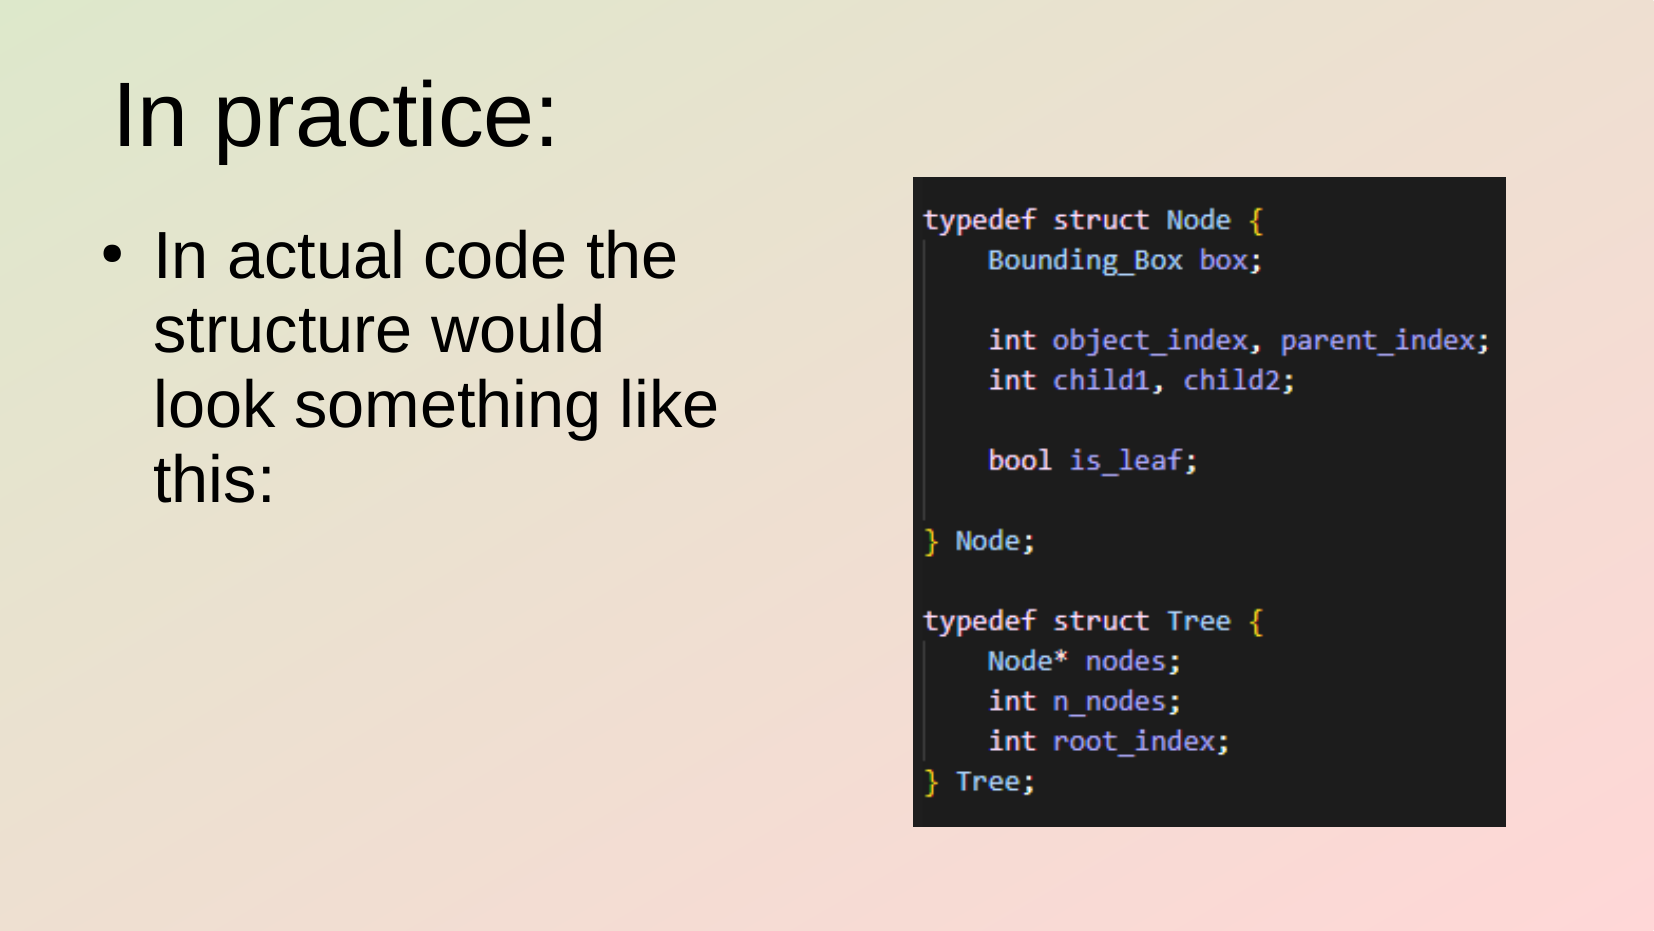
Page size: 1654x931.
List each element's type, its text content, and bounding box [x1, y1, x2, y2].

title In practice: [82, 37, 591, 193]
list In actual code the structure would look something like this: [82, 217, 739, 532]
picture [913, 177, 1506, 827]
